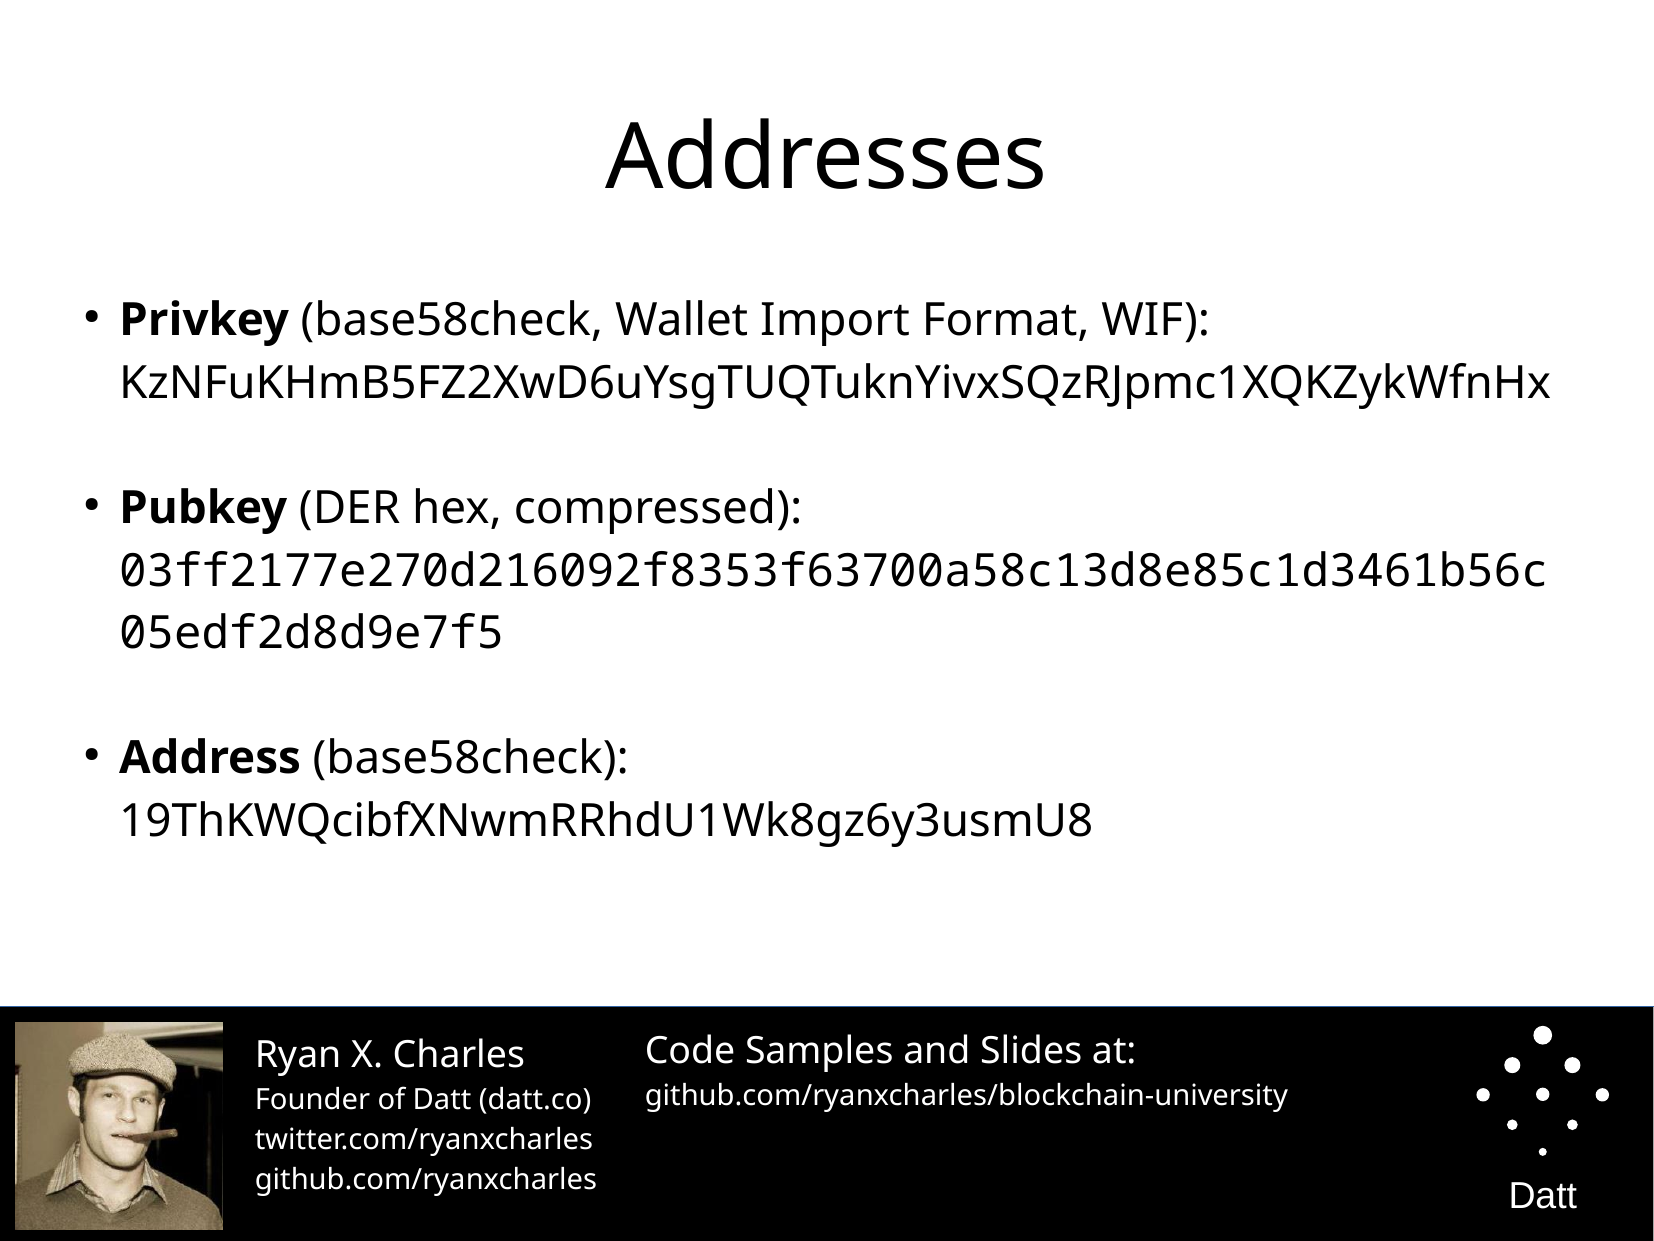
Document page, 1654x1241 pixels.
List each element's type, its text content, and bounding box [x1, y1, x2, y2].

text_box Datt [1452, 1167, 1633, 1241]
title Addresses [82, 49, 1571, 257]
picture [15, 1022, 223, 1231]
picture [1475, 1023, 1611, 1159]
text_box Ryan X. Charles Founder of Datt (datt.co) twitter.com/ryanxcharles github.com/ryanxcharles [240, 1020, 976, 1241]
text_box [0, 1006, 1654, 1241]
text_box Privkey (base58check, Wallet Import Format, WIF): KzNFuKHmB5FZ2XwD6uYsgTUQTuknYivxSQzRJpmc1XQKZykWfnHx Pubkey (DER hex, compressed): 03ff2177e270d216092f8353f63700a58c13d8e85c1d3461b56c05edf2d8d9e7f5 Address (base58check): 19ThKWQcibfXNwmRRhdU1Wk8gz6y3usmU8 [83, 286, 1572, 1007]
text_box Code Samples and Slides at: github.com/ryanxcharles/blockchain-university [630, 1015, 1403, 1156]
